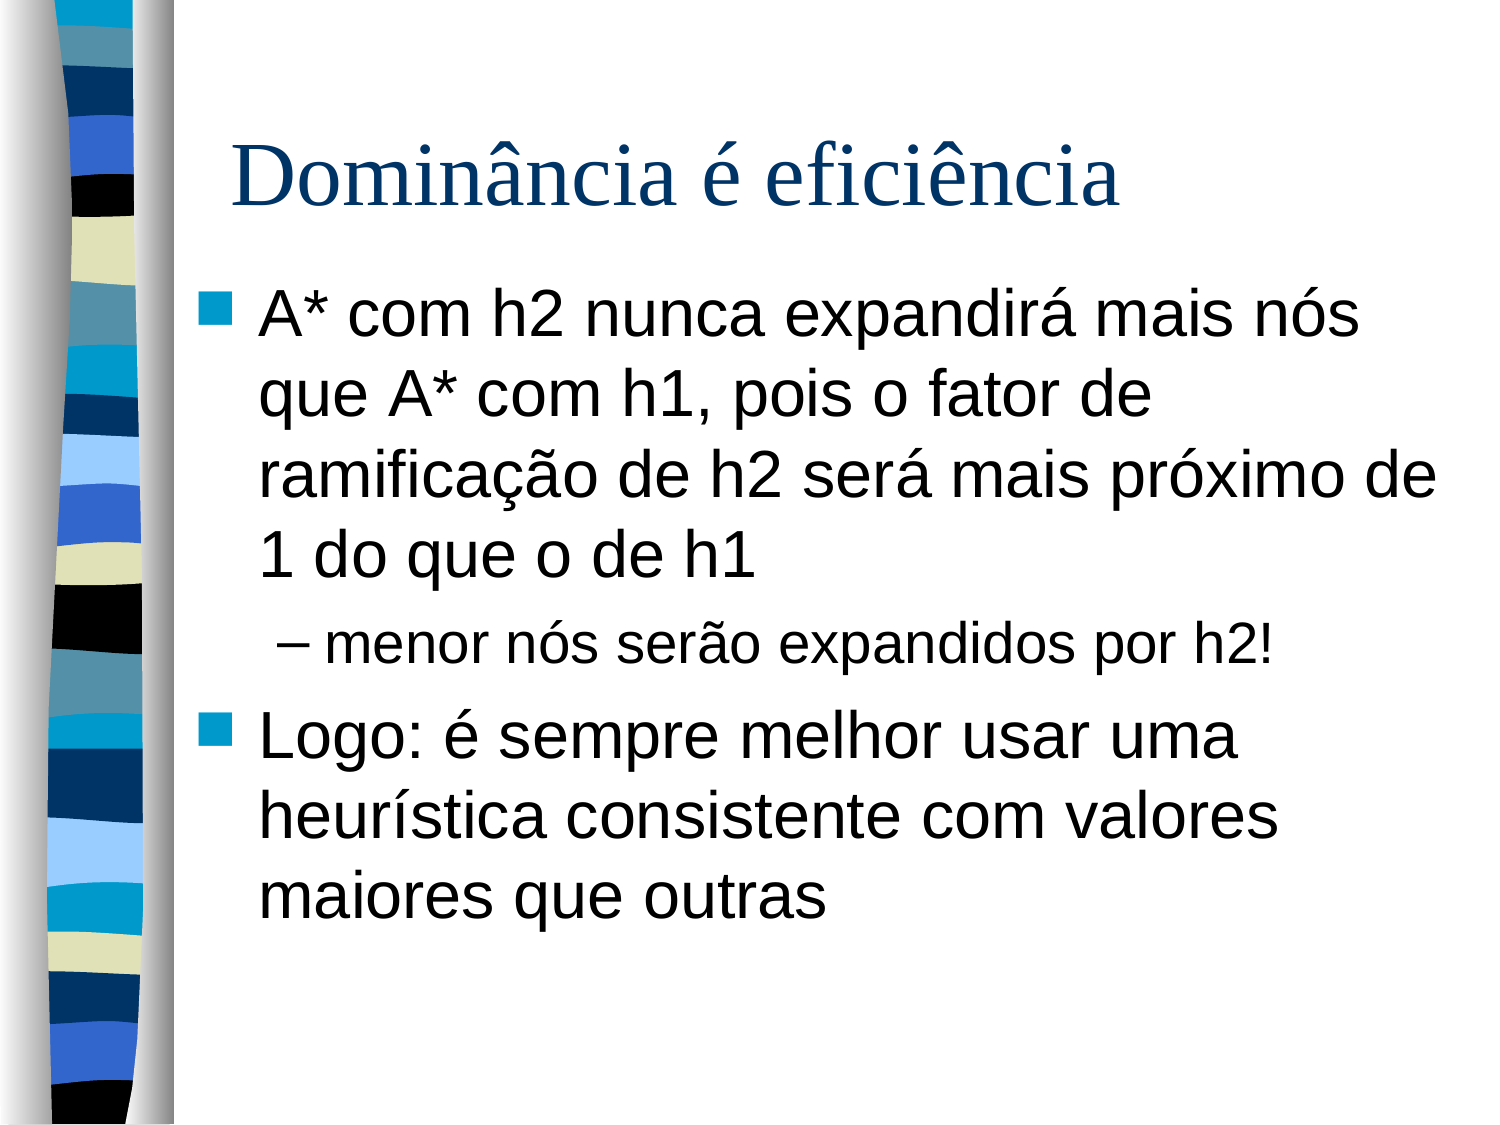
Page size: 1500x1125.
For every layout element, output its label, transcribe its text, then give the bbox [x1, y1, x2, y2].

list A* com h2 nunca expandirá mais nós que A* com h1, pois o fator de ramificação de h2 será mais próximo de 1 do que o de h1 menor nós serão expandidos por h2! Logo: é sempre melhor usar uma heurística consistente com valores maiores que outras [187, 262, 1463, 975]
title Dominância é eficiência [192, 74, 1468, 263]
